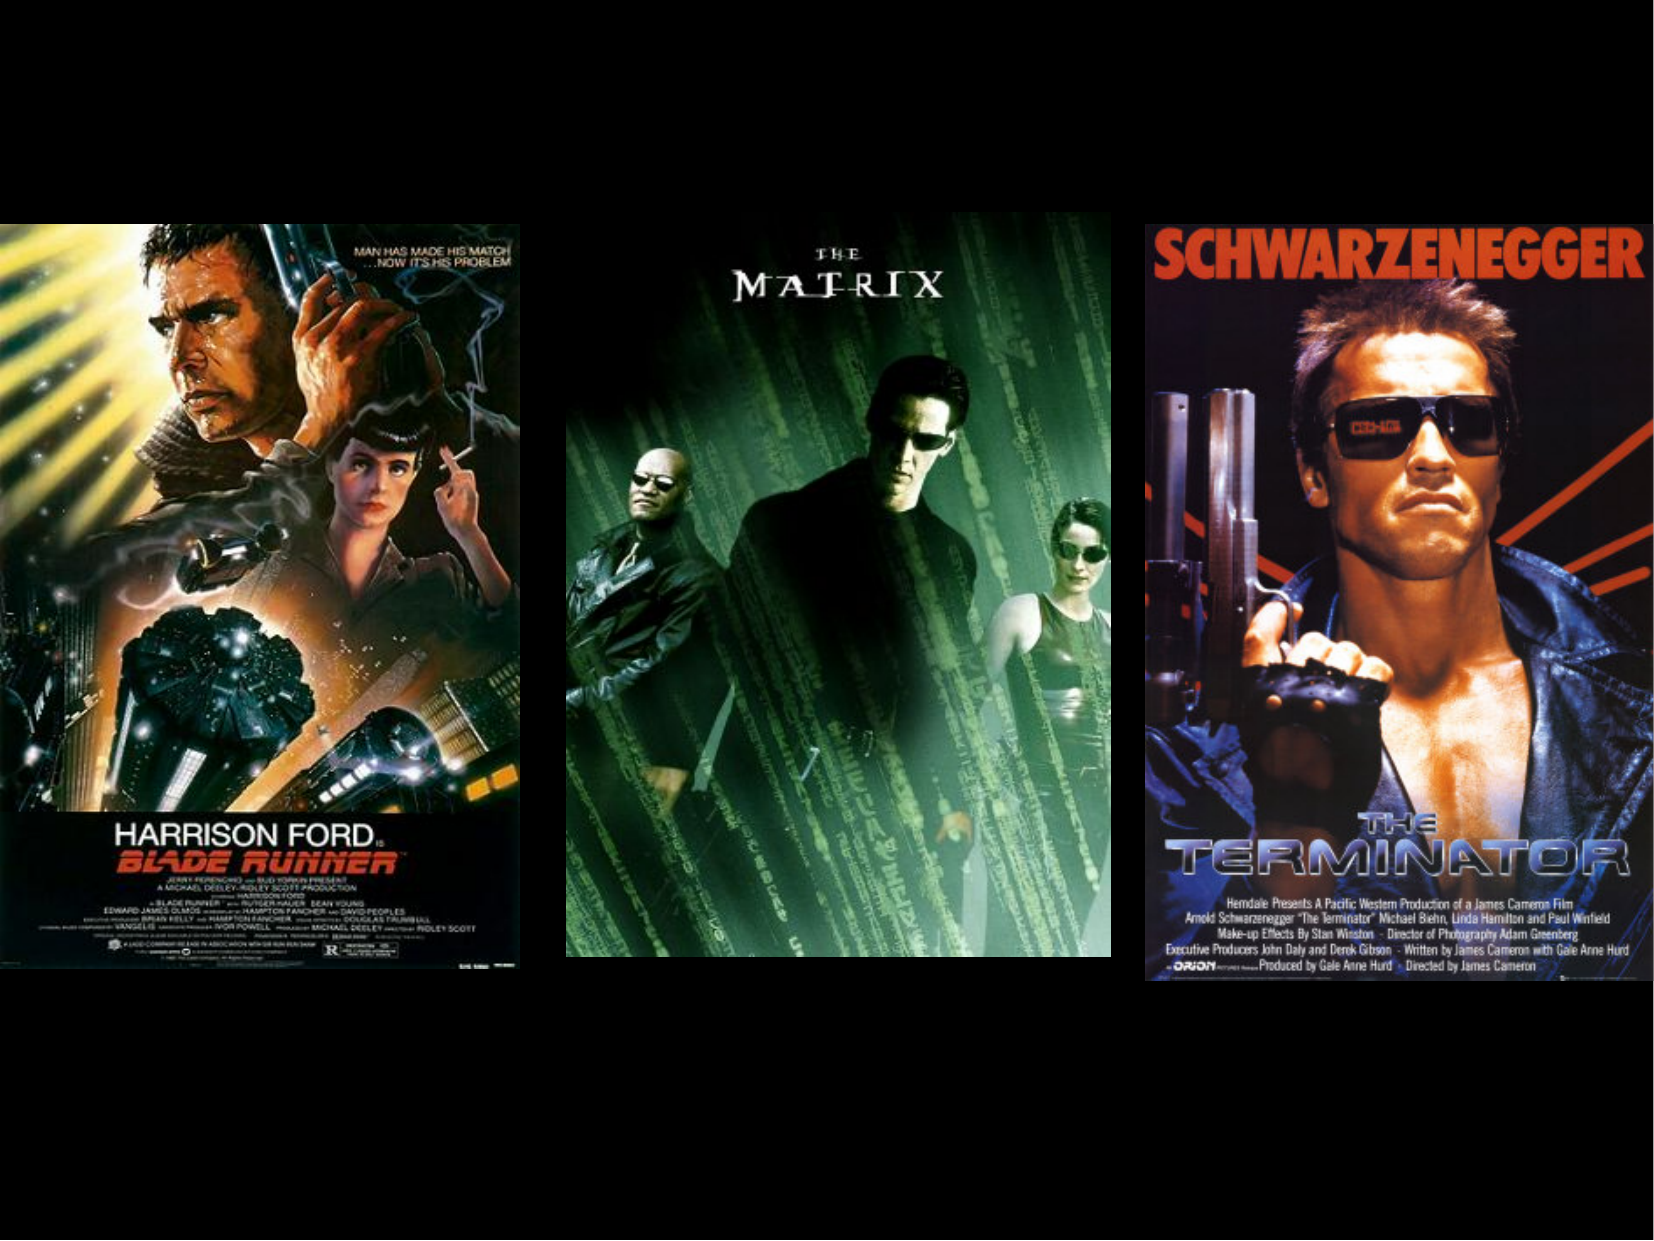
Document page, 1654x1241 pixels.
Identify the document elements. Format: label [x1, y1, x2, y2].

picture [0, 224, 520, 969]
picture [1145, 224, 1654, 981]
picture [566, 212, 1111, 957]
